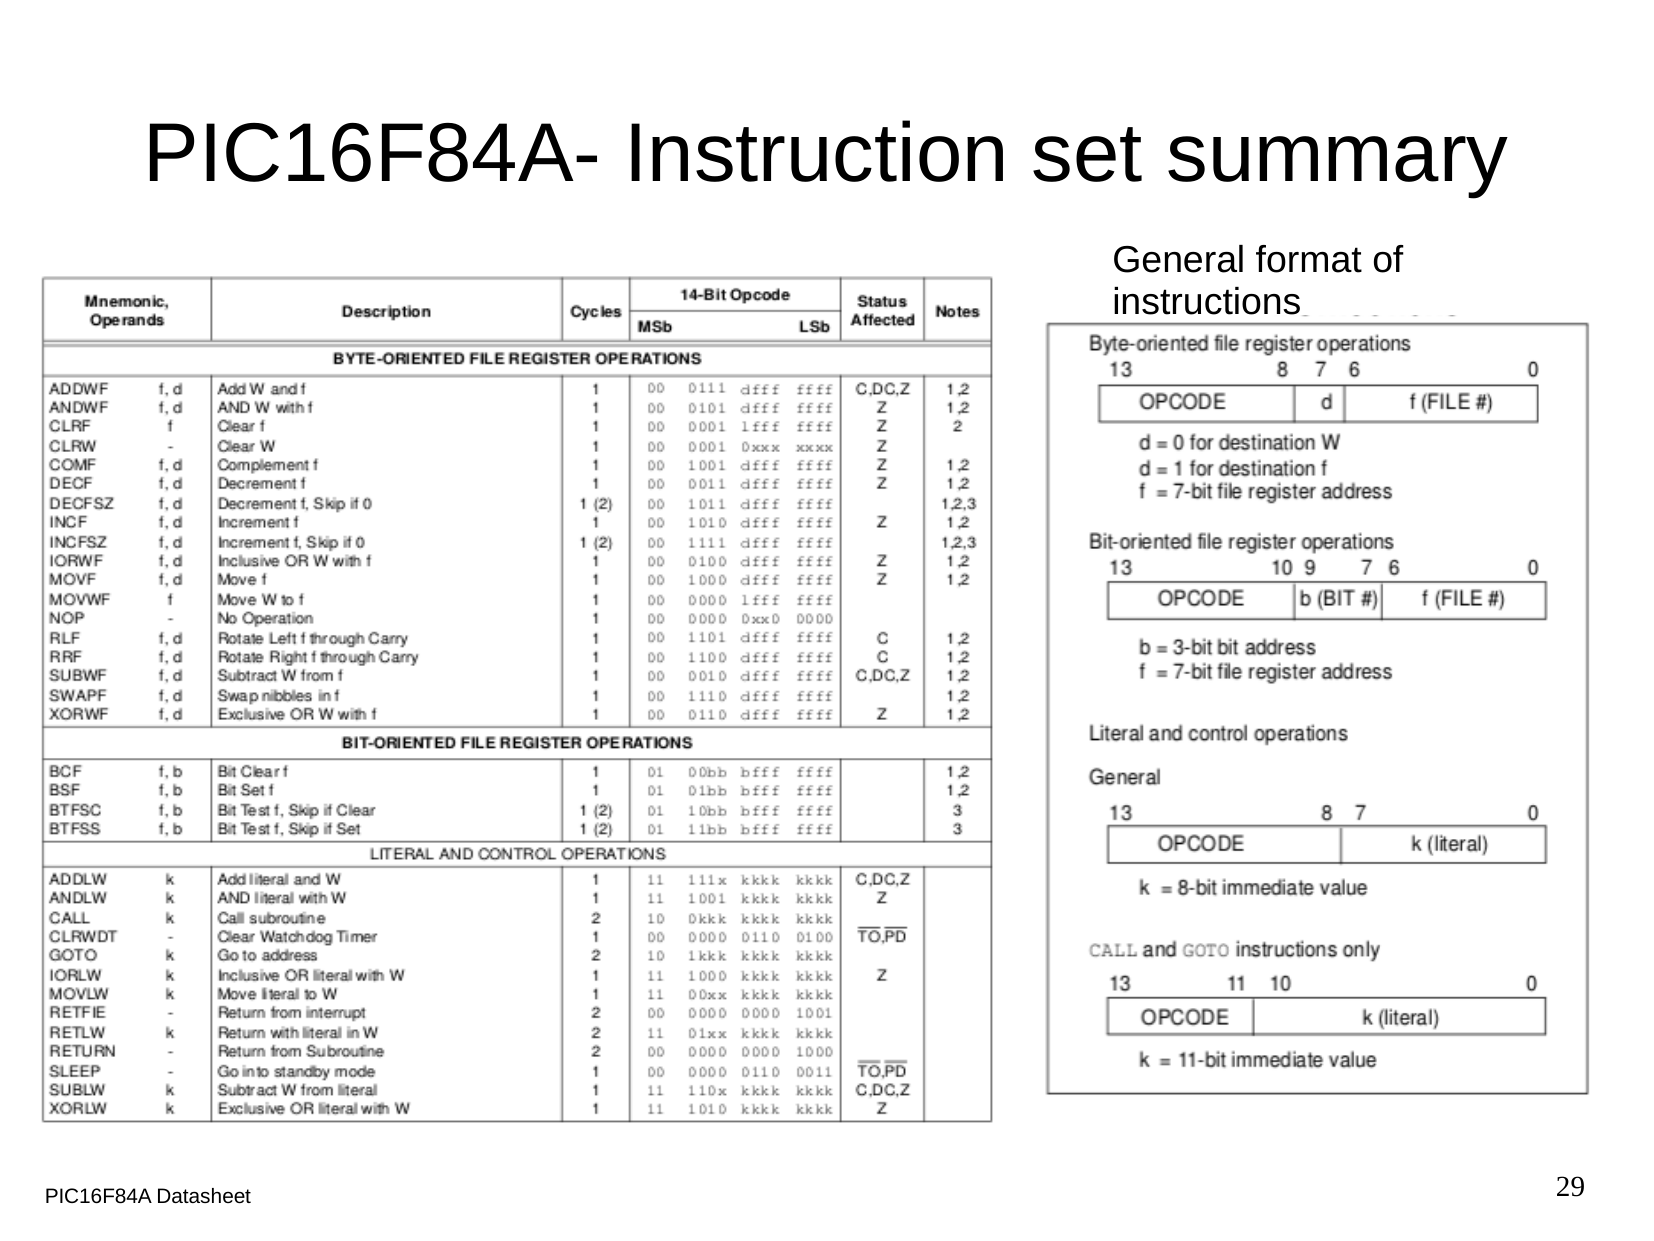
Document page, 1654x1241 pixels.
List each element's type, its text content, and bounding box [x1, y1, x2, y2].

text_box PIC16F84A Datasheet [30, 1176, 316, 1216]
picture [1035, 315, 1606, 1111]
title PIC16F84A- Instruction set summary [82, 49, 1571, 257]
text_box General format of instructions [1097, 231, 1561, 331]
picture [30, 270, 1021, 1126]
